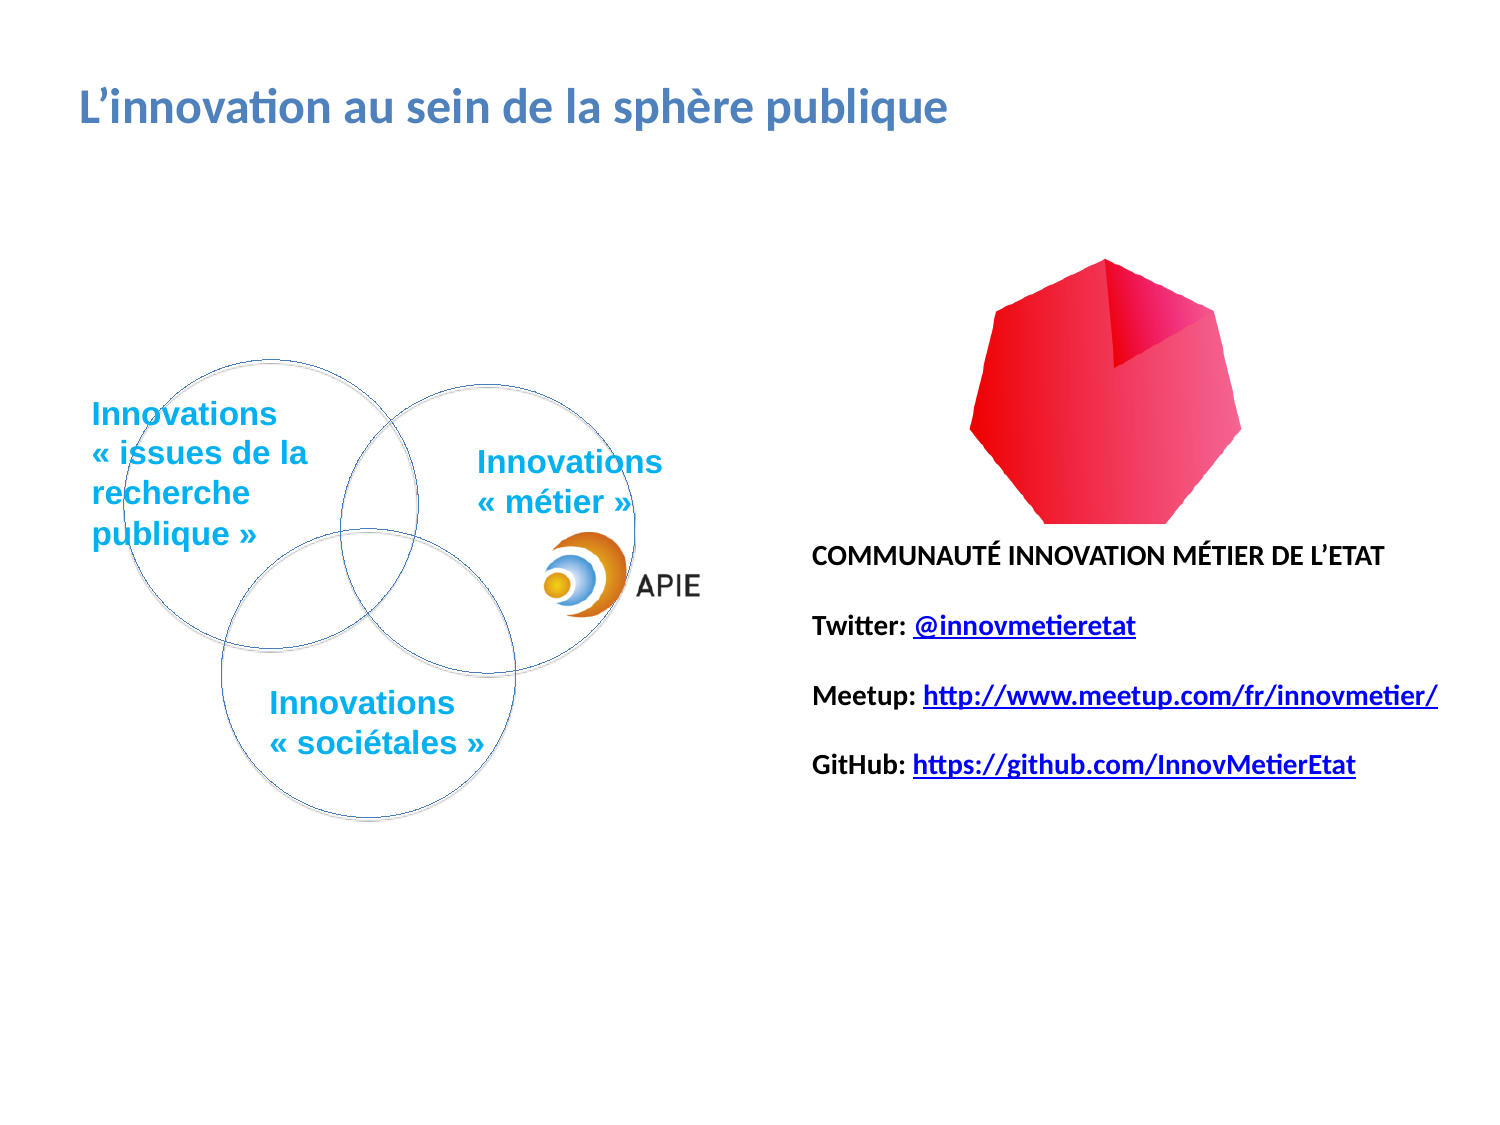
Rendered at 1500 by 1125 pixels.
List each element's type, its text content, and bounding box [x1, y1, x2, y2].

text_box Innovations « métier » [462, 432, 729, 528]
picture [501, 532, 744, 621]
text_box Innovations « sociétales » [254, 674, 606, 770]
text_box Innovations « issues de la recherche publique » [76, 384, 361, 560]
text_box L’innovation au sein de la sphère publique [64, 66, 1317, 142]
text_box COMMUNAUTÉ INNOVATION MÉTIER DE L’ETAT Twitter: @innovmetieretat Meetup: http://www.meetup.com/fr/innovmetier/ GitHub: https://github.com/InnovMetierEtat [797, 528, 1471, 789]
picture [964, 255, 1254, 528]
